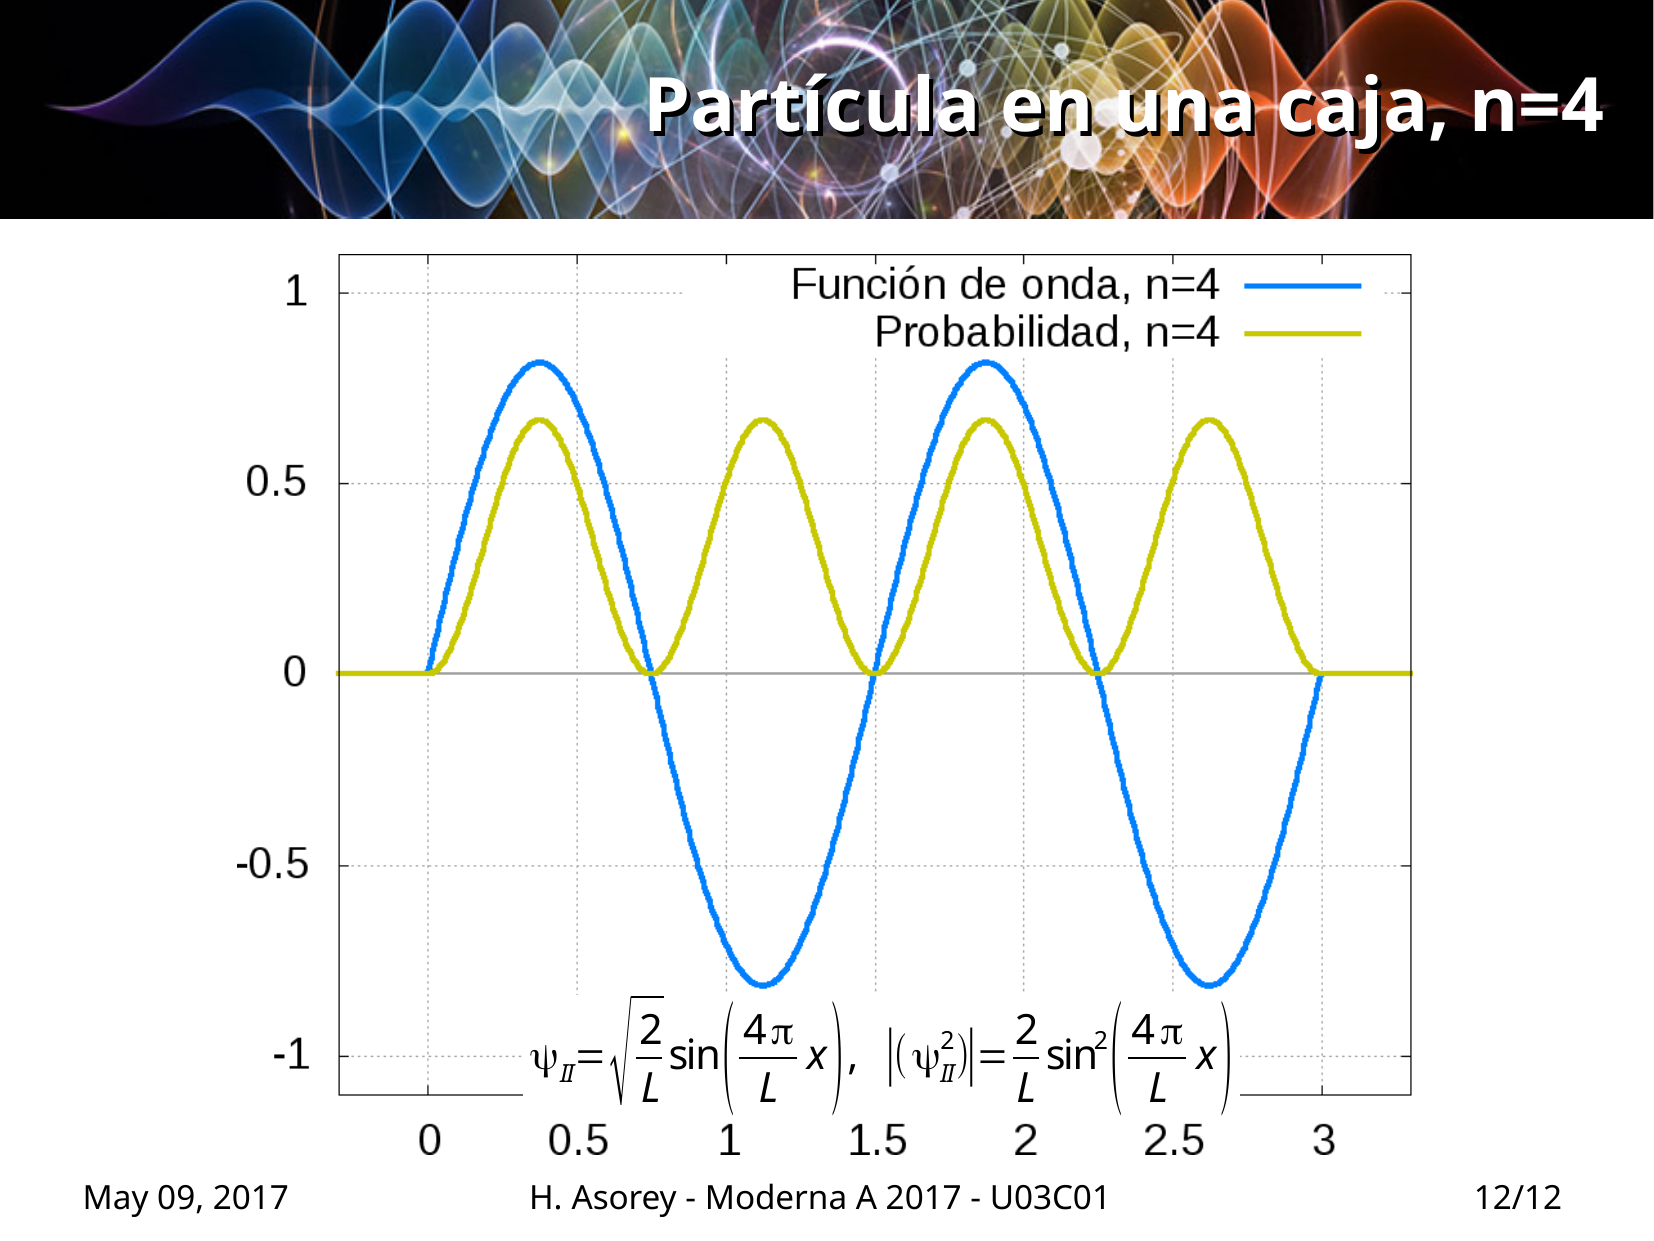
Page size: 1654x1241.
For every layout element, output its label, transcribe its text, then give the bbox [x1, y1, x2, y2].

chart [522, 994, 1240, 1119]
title Partícula en una caja, n=4 [45, 15, 1606, 191]
picture [0, 0, 1654, 219]
picture [237, 254, 1413, 1156]
